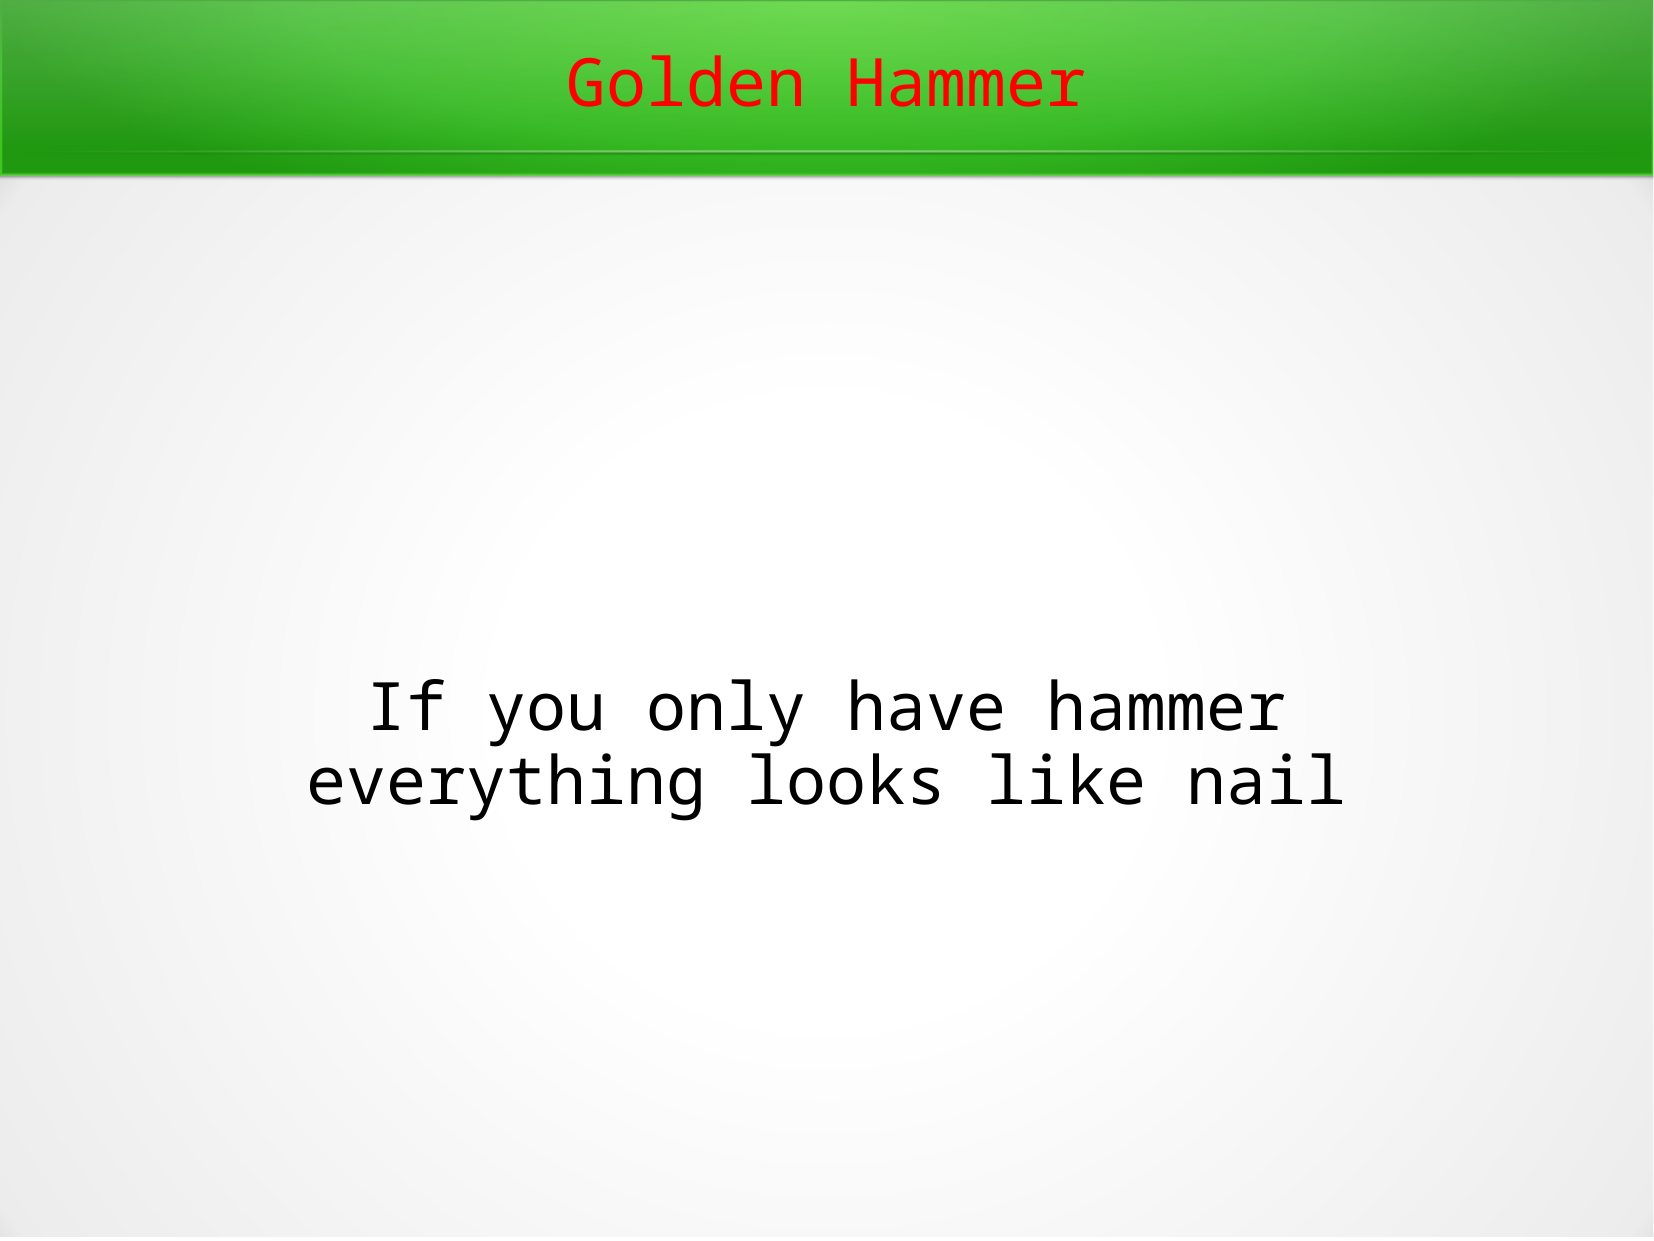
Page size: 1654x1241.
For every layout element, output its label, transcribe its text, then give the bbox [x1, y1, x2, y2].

picture [0, 0, 1654, 1237]
title Golden Hammer [82, 11, 1571, 154]
subtitle If you only have hammer everything looks like nail [82, 290, 1571, 1202]
